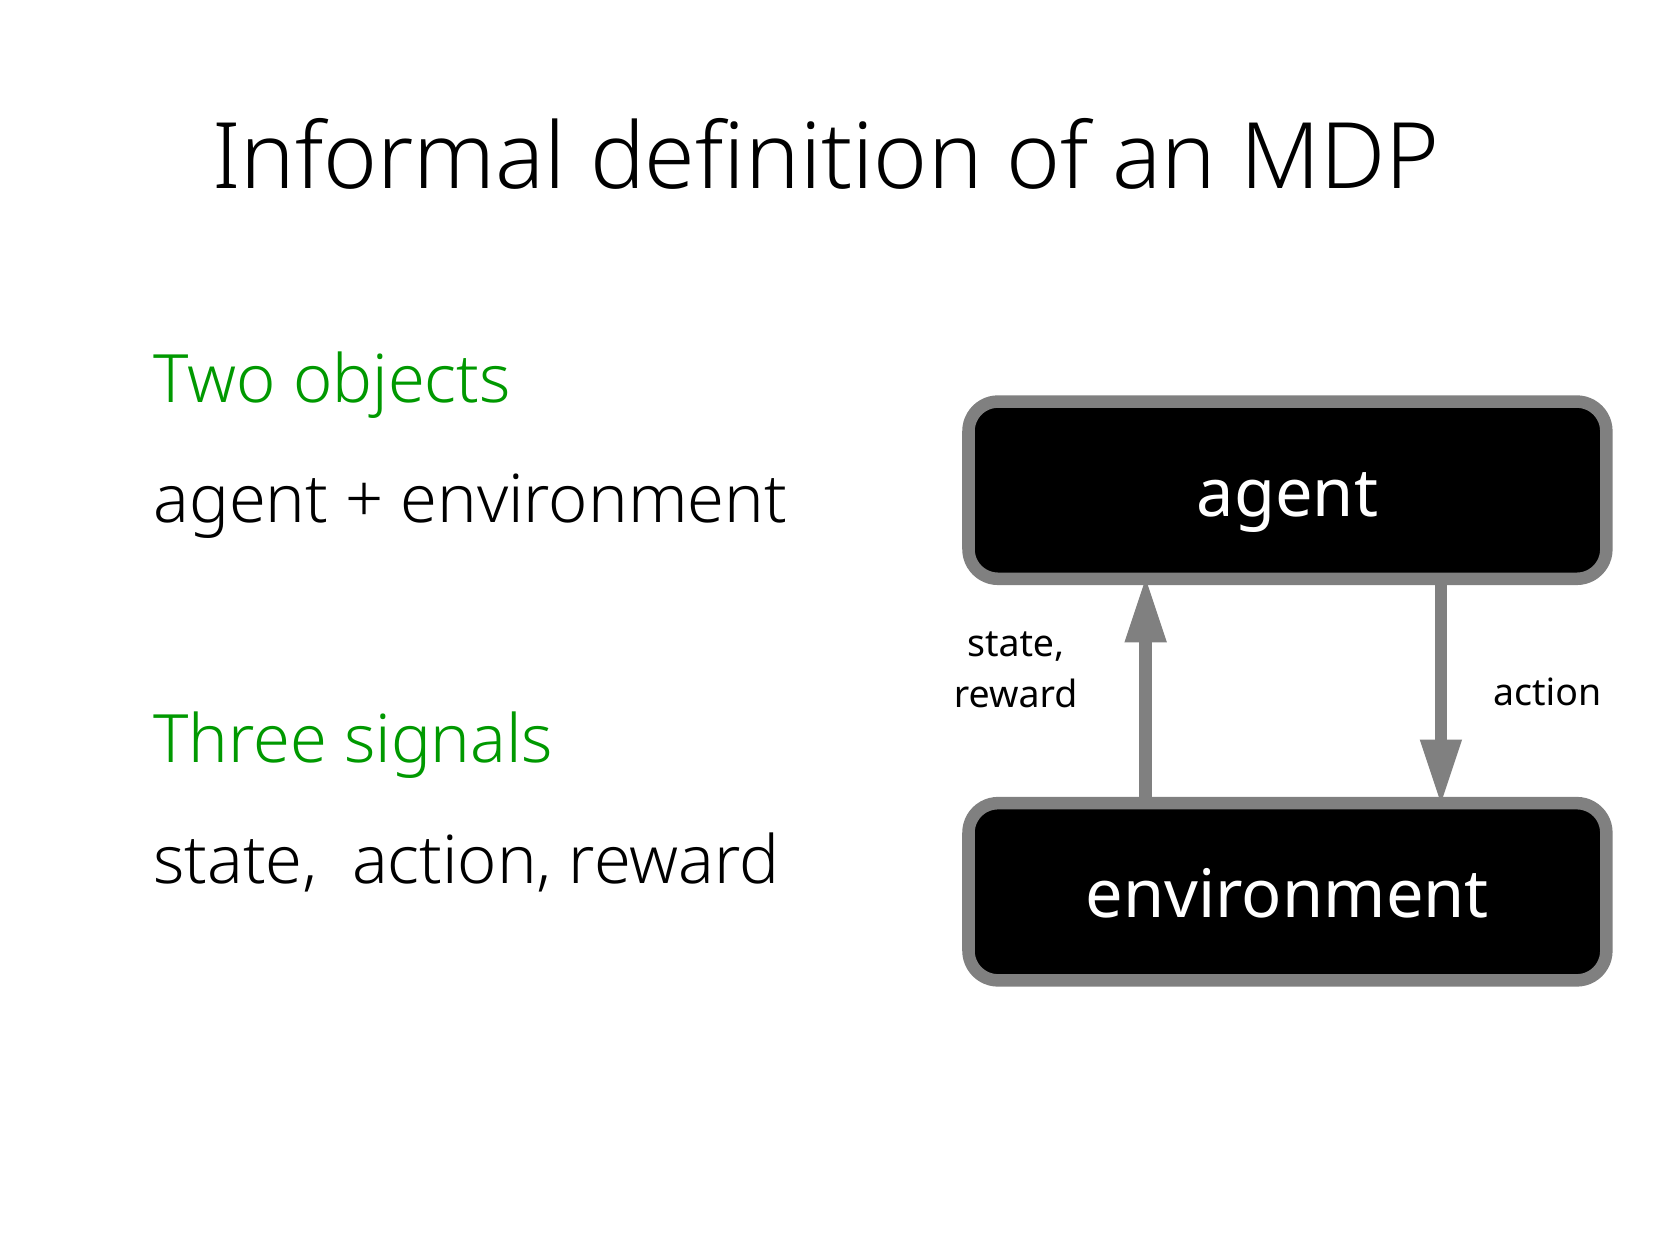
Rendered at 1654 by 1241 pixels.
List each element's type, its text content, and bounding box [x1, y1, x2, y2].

text_box agent [968, 401, 1607, 579]
text_box action [1464, 590, 1630, 792]
title Informal definition of an MDP [82, 49, 1571, 257]
text_box environment [968, 803, 1607, 981]
text_box state, reward [933, 566, 1099, 768]
list Two objects agent + environment Three signals state, action, reward [82, 330, 910, 1182]
